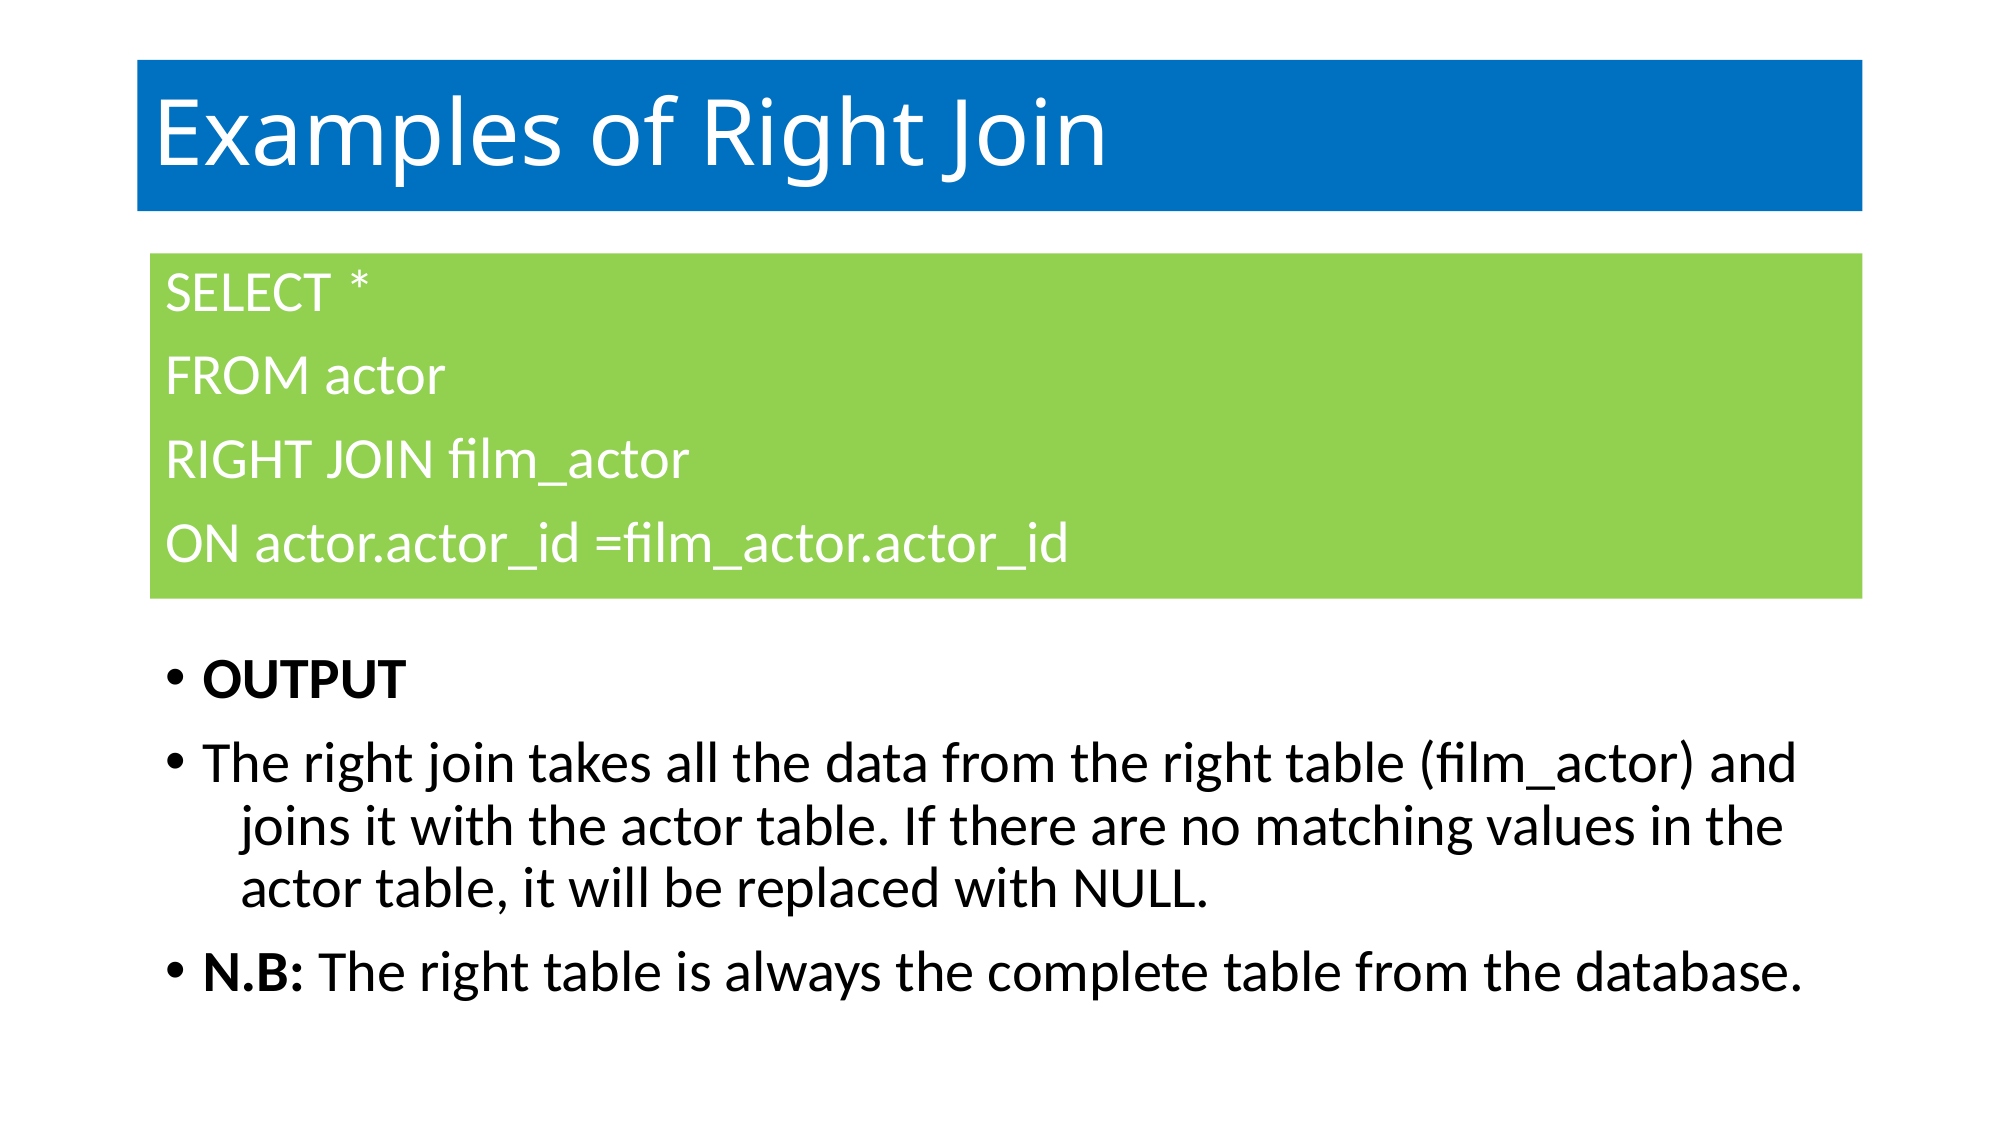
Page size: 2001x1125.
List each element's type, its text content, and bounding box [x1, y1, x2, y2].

list SELECT * FROM actor RIGHT JOIN film_actor ON actor.actor_id =film_actor.actor_id [150, 253, 1863, 599]
list OUTPUT The right join takes all the data from the right table (film_actor) and joins it with the actor table. If there are no matching values in the actor table, it will be replaced with NULL. N.B: The right table is always the complete table from the database. [150, 640, 1863, 1014]
title Examples of Right Join [137, 59, 1863, 212]
